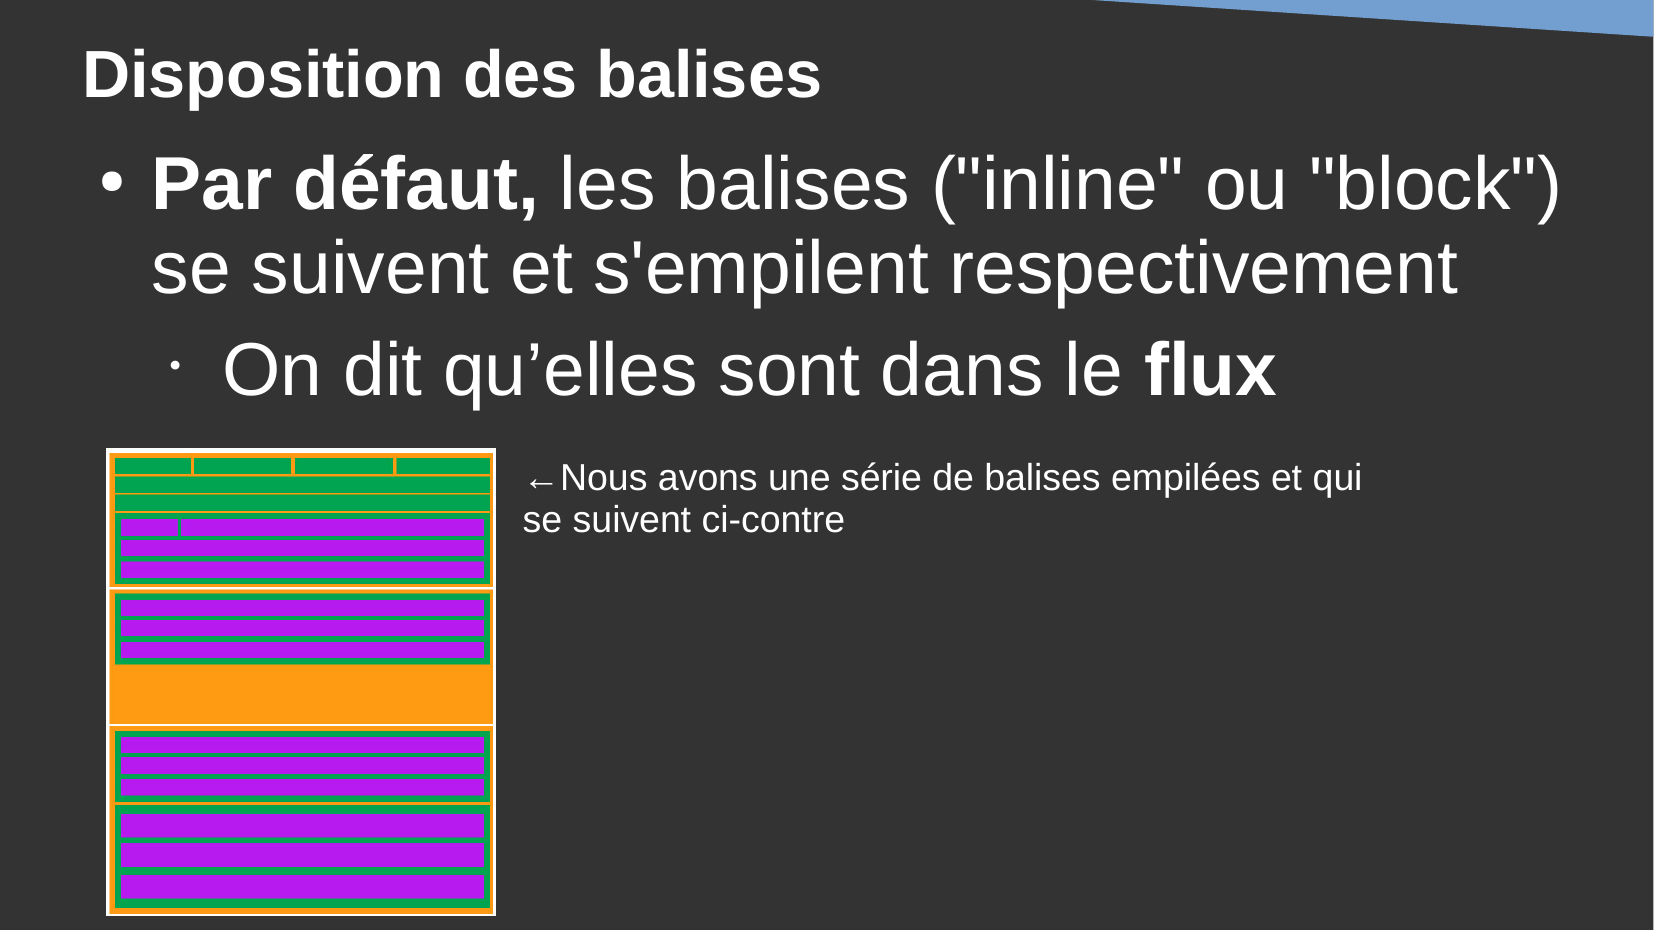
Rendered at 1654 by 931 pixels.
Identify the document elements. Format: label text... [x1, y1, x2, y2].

list Par défaut, les balises ("inline" ou "block") se suivent et s'empilent respectivement On dit qu’elles sont dans le flux [80, 141, 1620, 505]
text_box ←Nous avons une série de balises empilées et qui se suivent ci-contre [507, 448, 1394, 548]
title Disposition des balises [82, 37, 1571, 114]
picture [106, 448, 496, 916]
text_box [1092, 0, 1654, 37]
